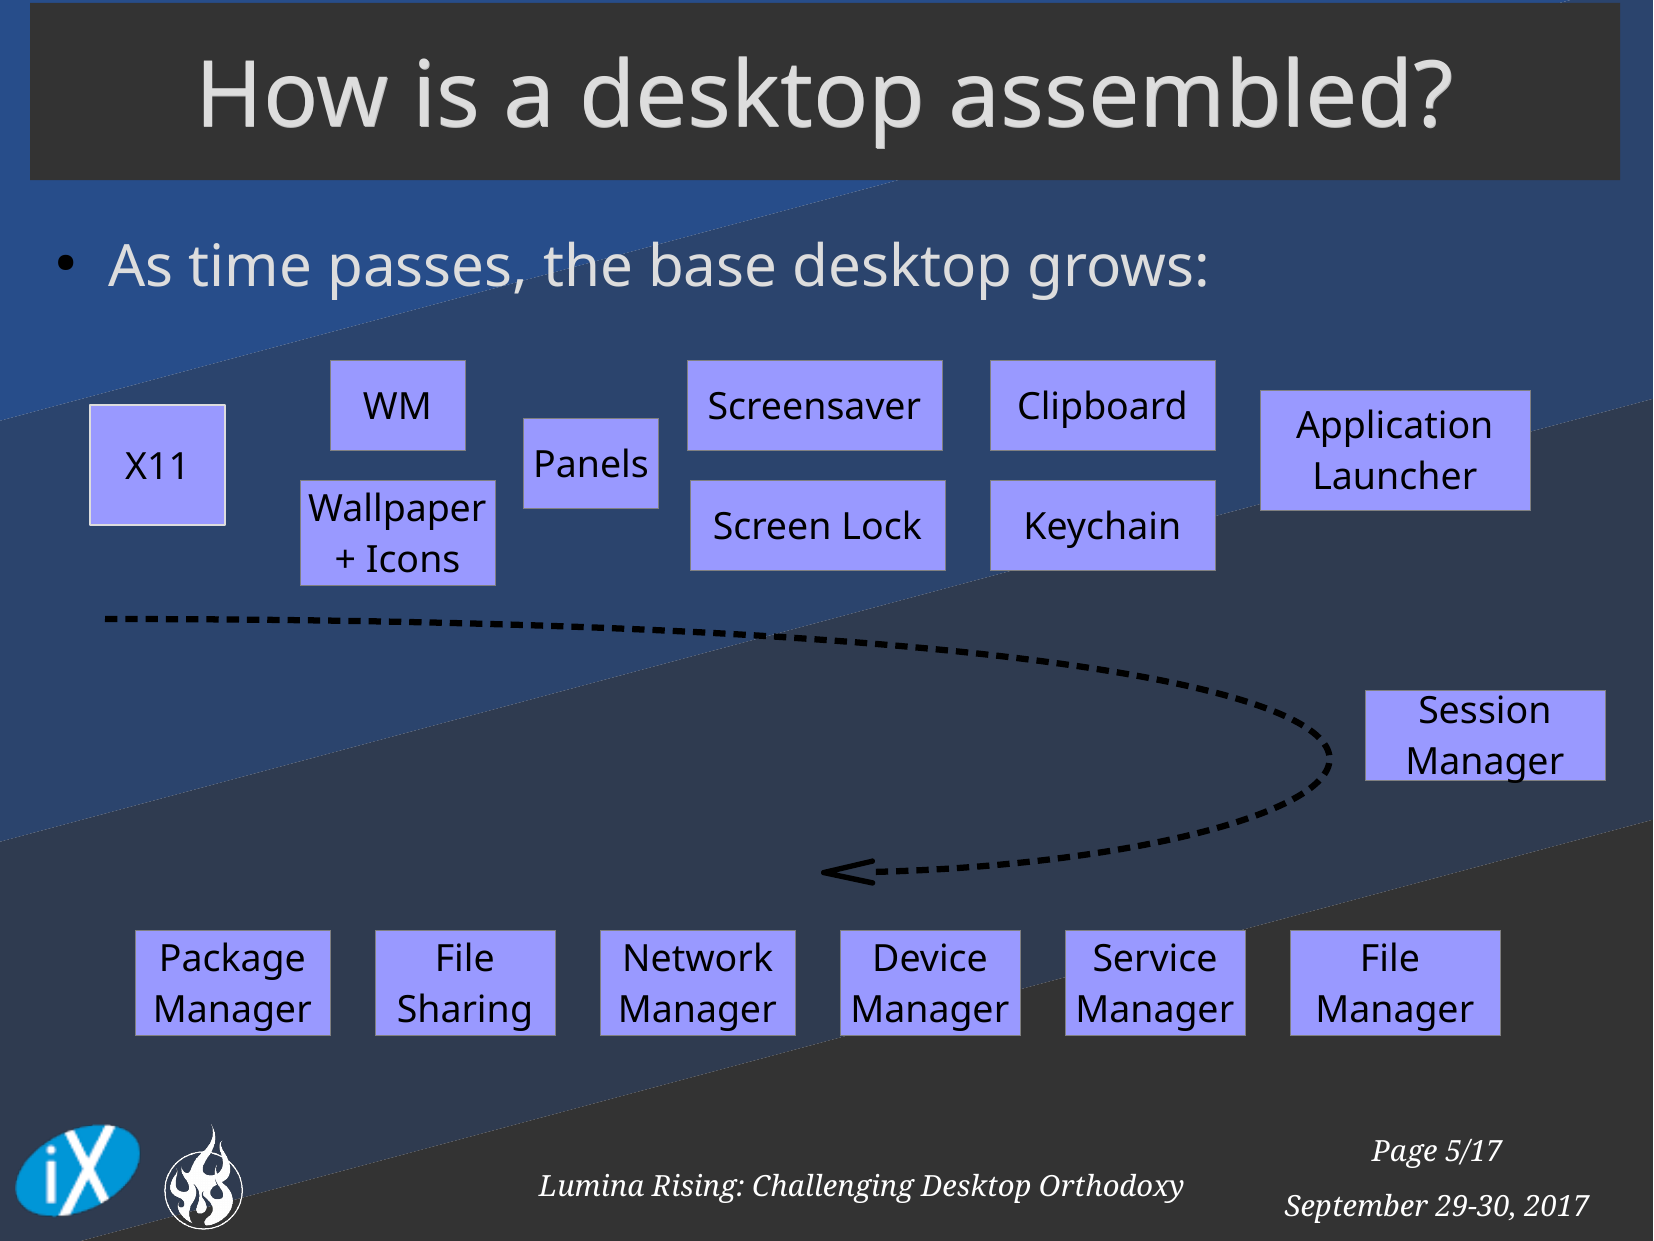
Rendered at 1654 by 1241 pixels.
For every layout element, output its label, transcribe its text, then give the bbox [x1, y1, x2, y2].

text_box Keychain [990, 480, 1216, 571]
text_box File Manager [1290, 930, 1501, 1036]
title How is a desktop assembled? [30, 2, 1621, 181]
text_box Screen Lock [690, 480, 946, 571]
text_box Panels [523, 418, 659, 509]
picture [15, 1124, 145, 1223]
text_box Wallpaper + Icons [300, 480, 496, 586]
list As time passes, the base desktop grows: [32, 224, 1623, 1005]
text_box X11 [90, 405, 226, 526]
picture [46, 1145, 56, 1155]
text_box Device Manager [840, 930, 1021, 1036]
text_box Network Manager [600, 930, 796, 1036]
text_box WM [330, 360, 466, 451]
text_box Service Manager [1065, 930, 1246, 1036]
text_box Screensaver [687, 360, 943, 451]
text_box Clipboard [990, 360, 1216, 451]
picture [150, 1124, 256, 1230]
text_box Application Launcher [1260, 390, 1531, 511]
picture [46, 1160, 56, 1203]
text_box Session Manager [1365, 690, 1606, 781]
text_box Package Manager [135, 930, 331, 1036]
text_box File Sharing [375, 930, 556, 1036]
